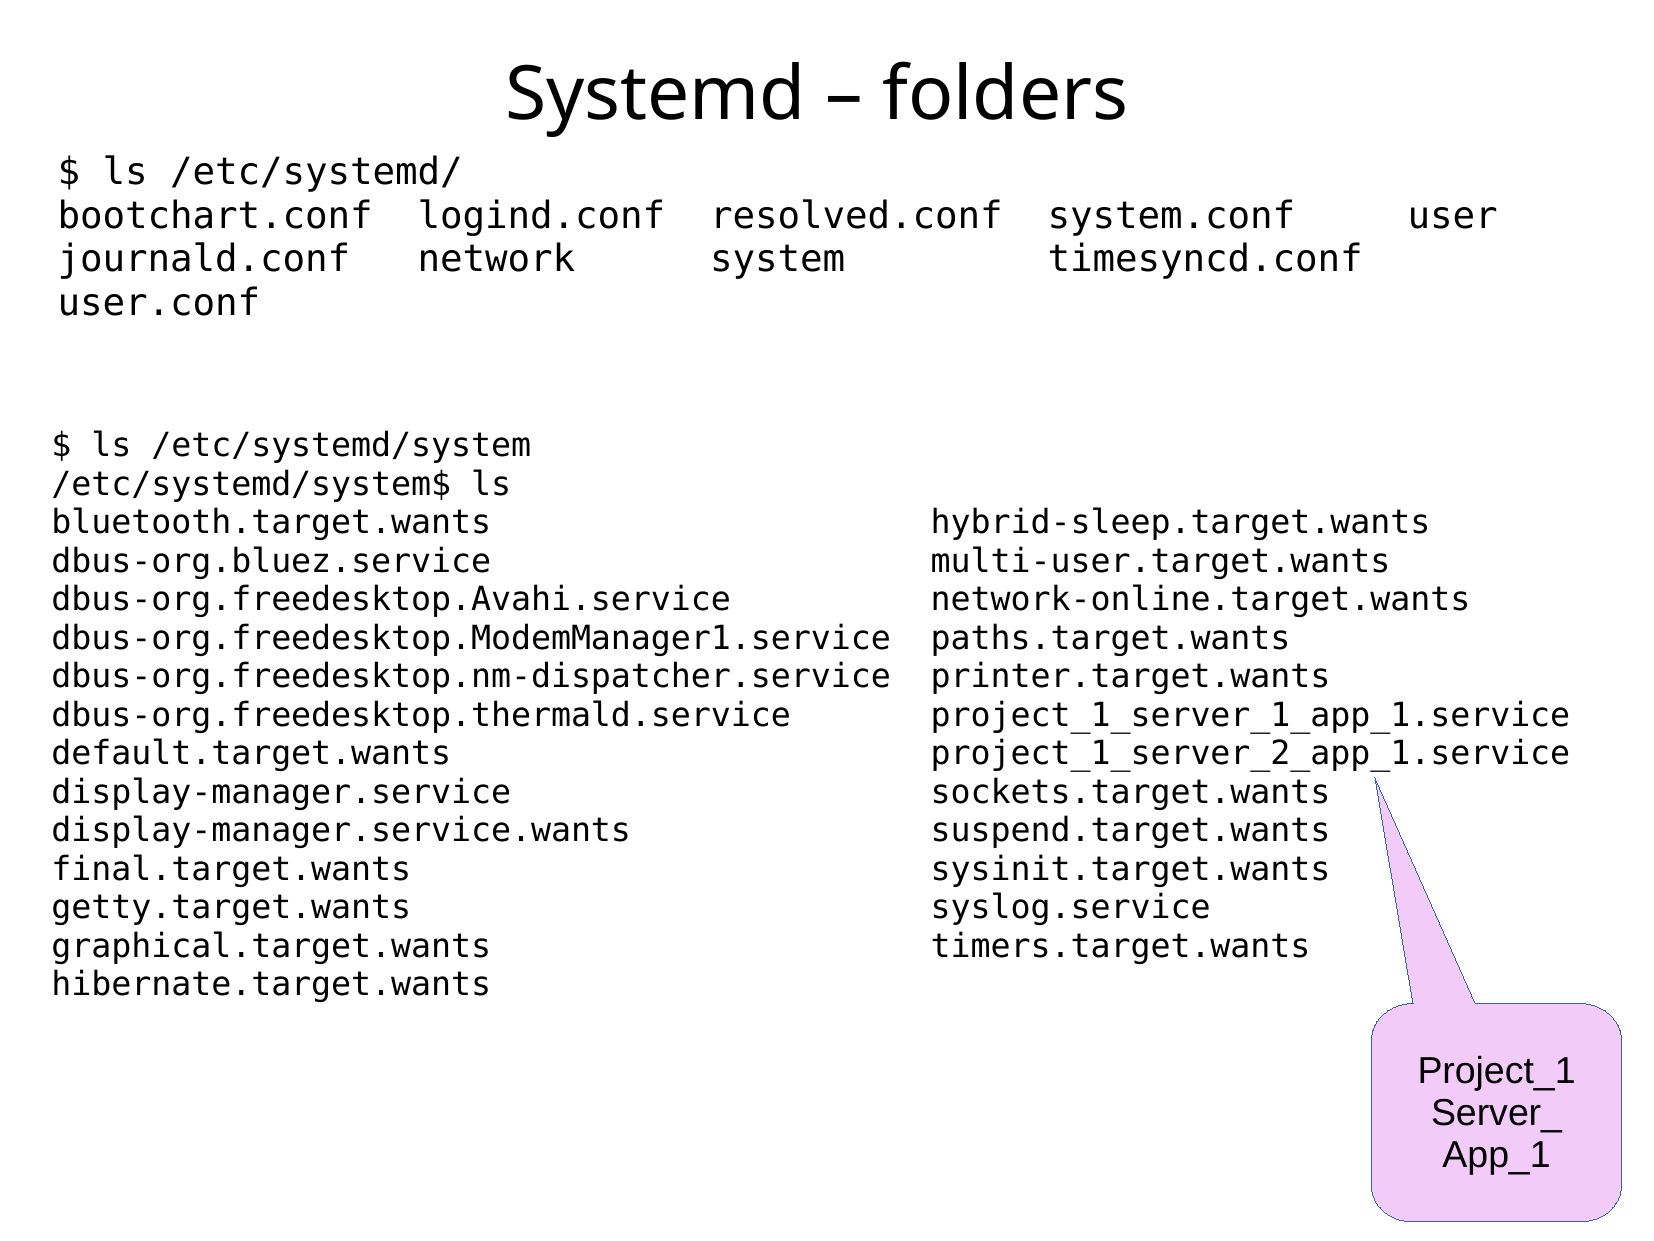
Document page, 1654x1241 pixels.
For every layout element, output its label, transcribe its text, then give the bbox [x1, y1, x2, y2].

text_box $ ls /etc/systemd/system /etc/systemd/system$ ls bluetooth.target.wants hybrid-sleep.target.wants dbus-org.bluez.service multi-user.target.wants dbus-org.freedesktop.Avahi.service network-online.target.wants dbus-org.freedesktop.ModemManager1.service paths.target.wants dbus-org.freedesktop.nm-dispatcher.service printer.target.wants dbus-org.freedesktop.thermald.service project_1_server_1_app_1.service default.target.wants project_1_server_2_app_1.service display-manager.service sockets.target.wants display-manager.service.wants suspend.target.wants final.target.wants sysinit.target.wants getty.target.wants syslog.service graphical.target.wants timers.target.wants hibernate.target.wants [36, 418, 1654, 1174]
title Systemd – folders [82, 48, 1571, 132]
text_box $ ls /etc/systemd/ bootchart.conf logind.conf resolved.conf system.conf user journald.conf network system timesyncd.conf user.conf [42, 142, 1600, 364]
text_box Project_1 Server_ App_1 [1371, 777, 1622, 1222]
